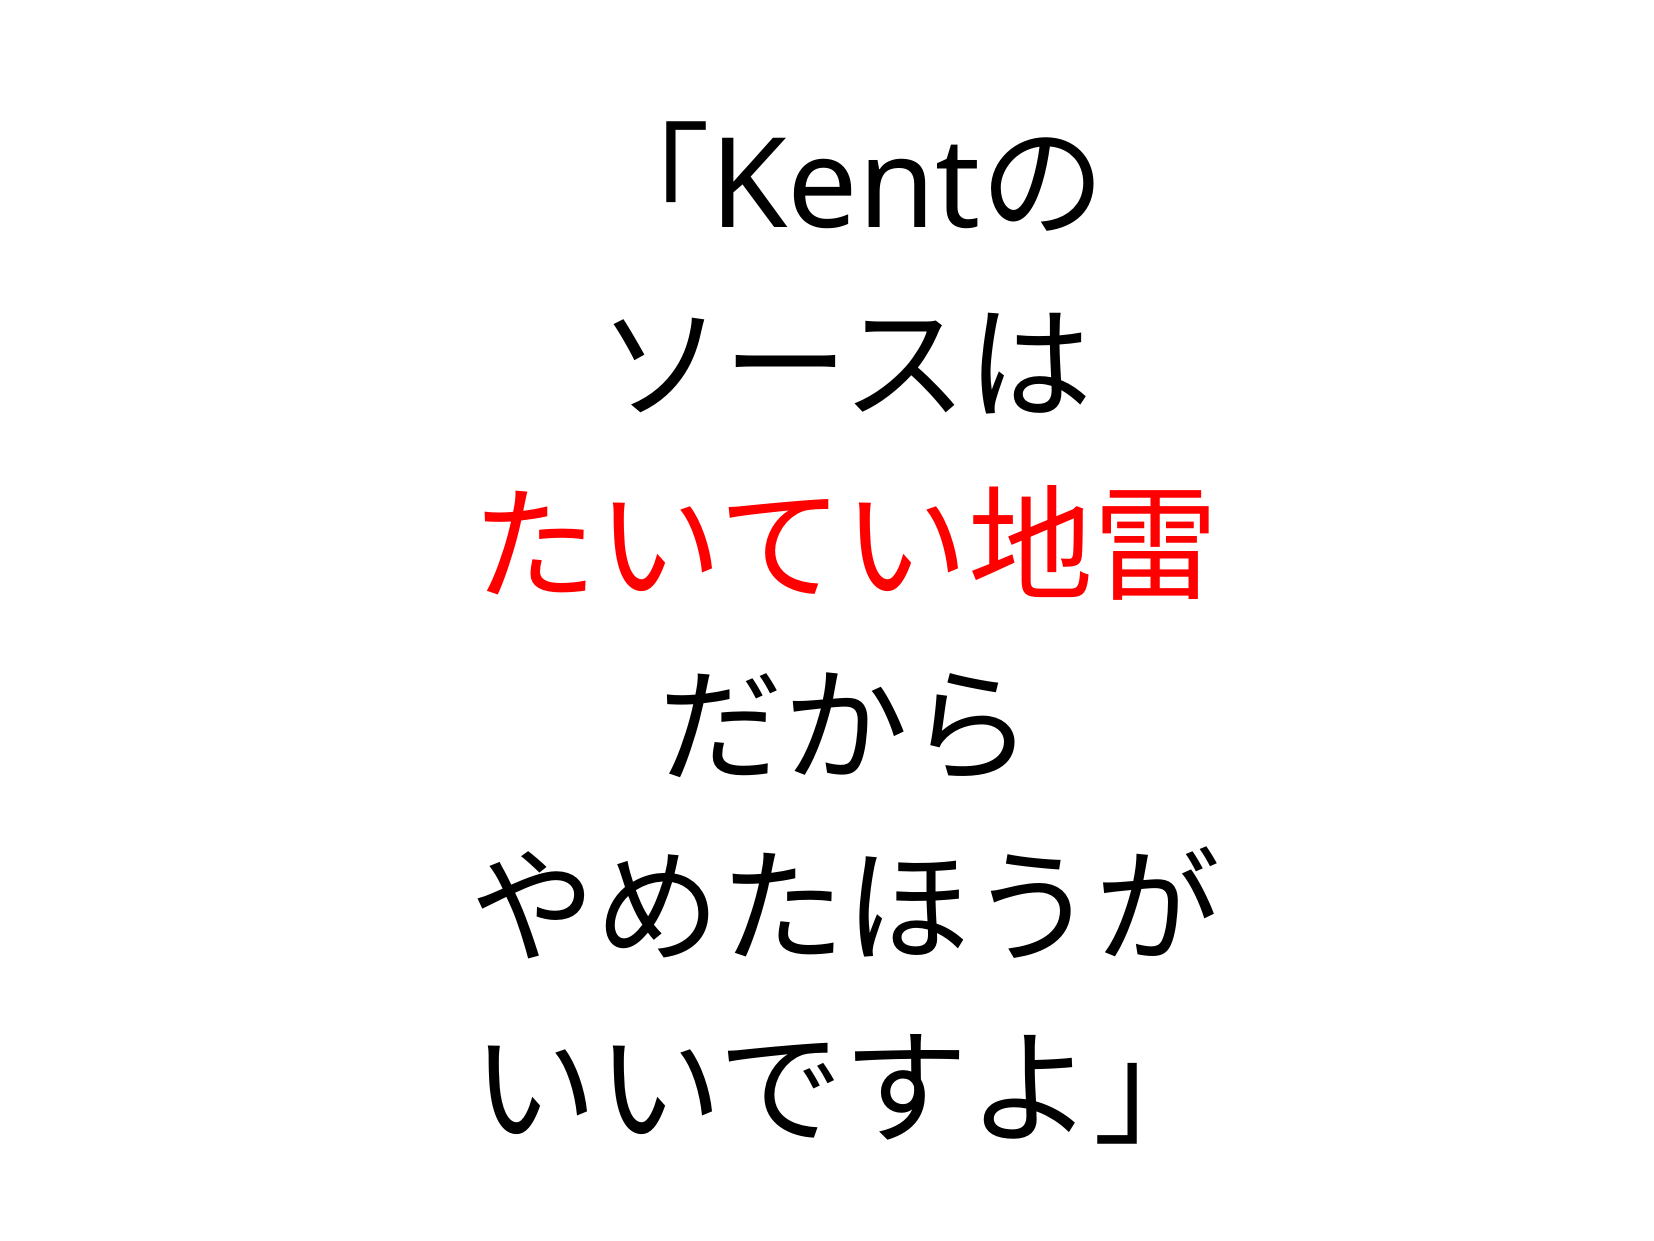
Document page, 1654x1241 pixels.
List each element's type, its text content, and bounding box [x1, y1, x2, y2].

list 「Kentの ソースは たいてい地雷 だから やめたほうが いいですよ」 [82, 59, 1538, 1193]
